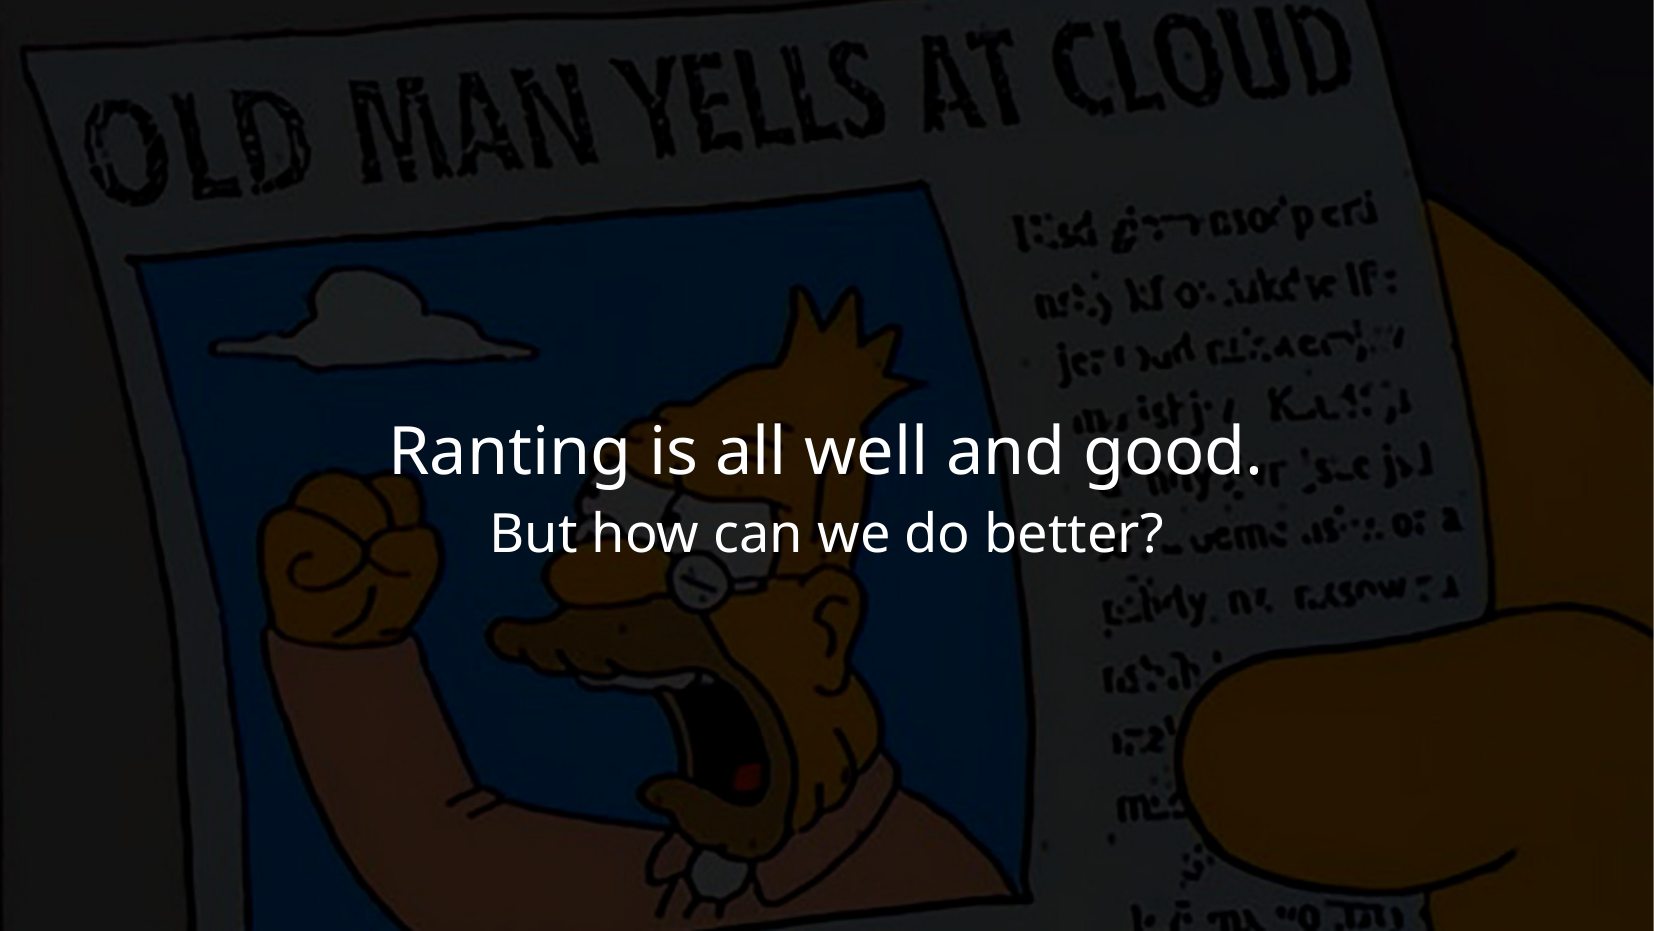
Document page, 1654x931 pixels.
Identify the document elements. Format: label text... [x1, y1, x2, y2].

subtitle Ranting is all well and good. But how can we do better? [82, 125, 1571, 846]
picture [0, 0, 1654, 931]
